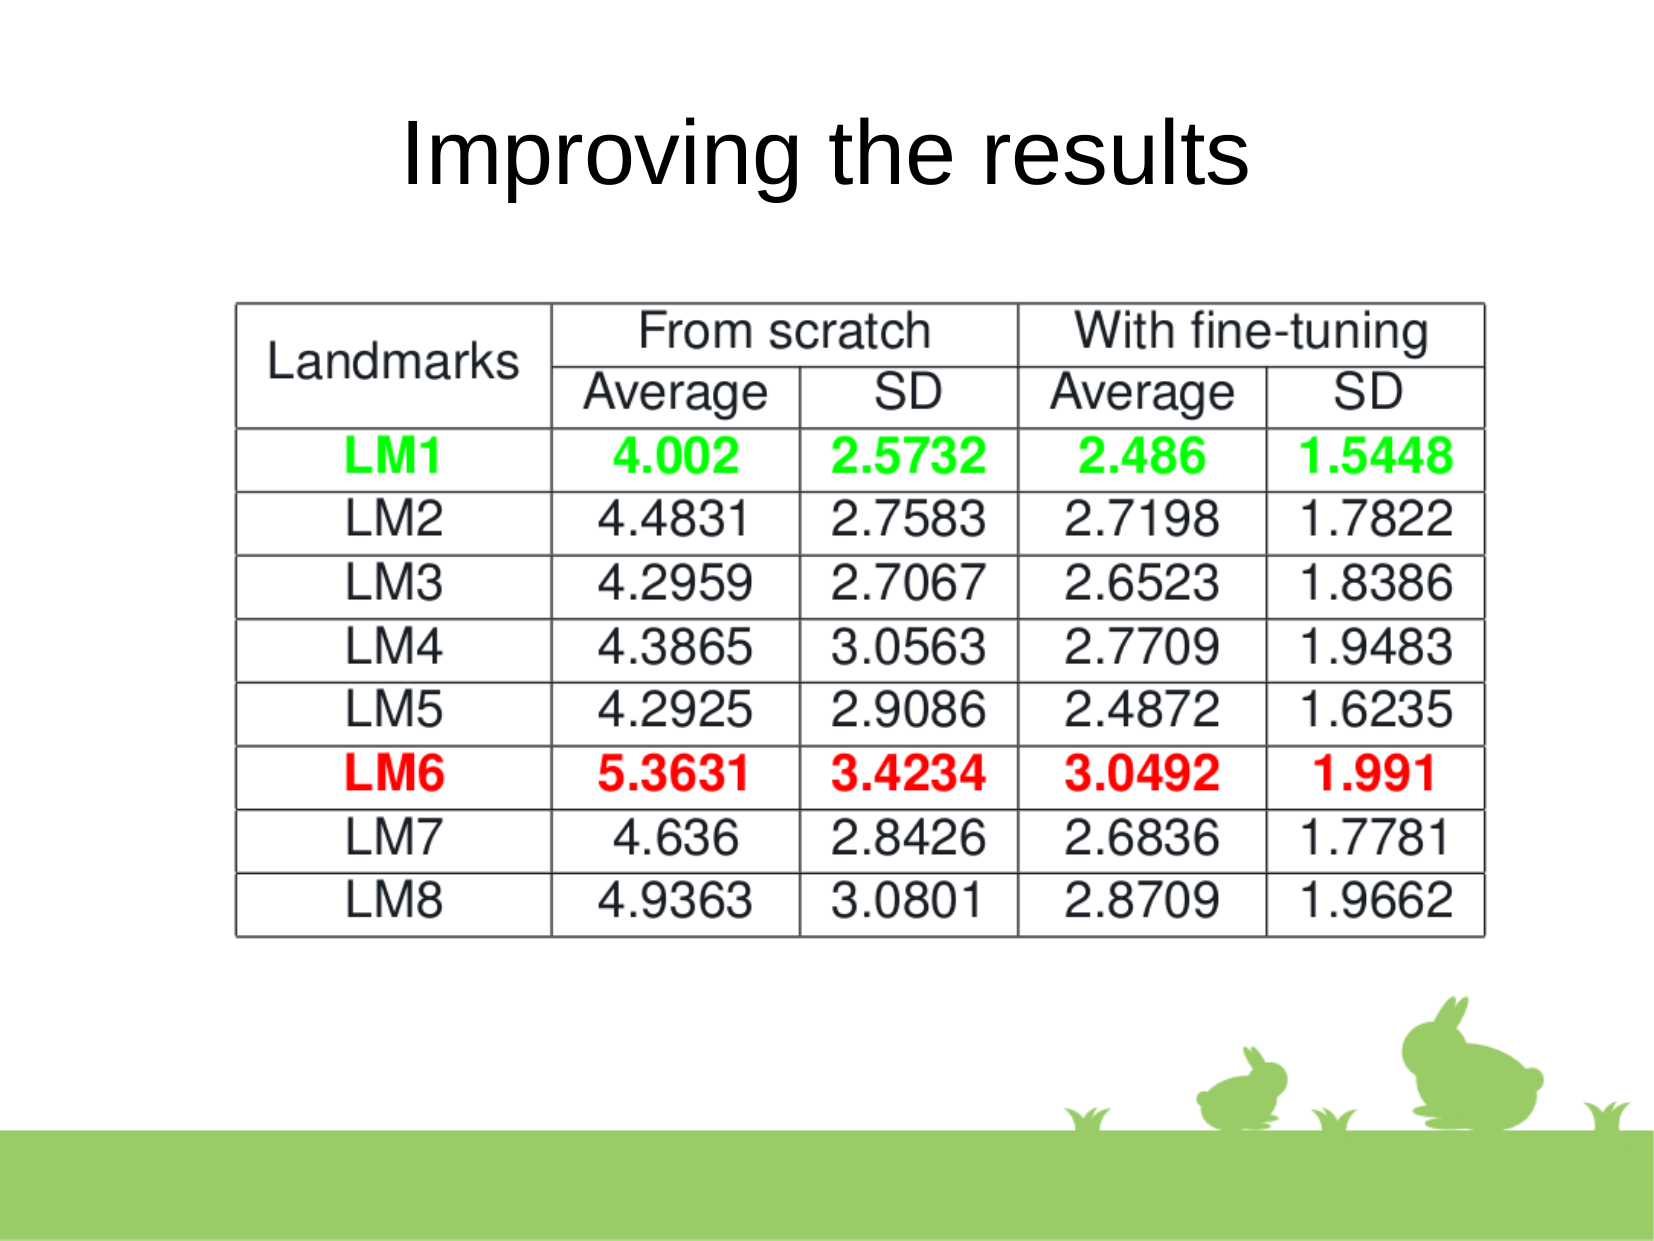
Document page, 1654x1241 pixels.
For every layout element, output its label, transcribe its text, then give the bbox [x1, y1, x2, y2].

title Improving the results [82, 49, 1571, 257]
picture [0, 0, 1654, 1241]
